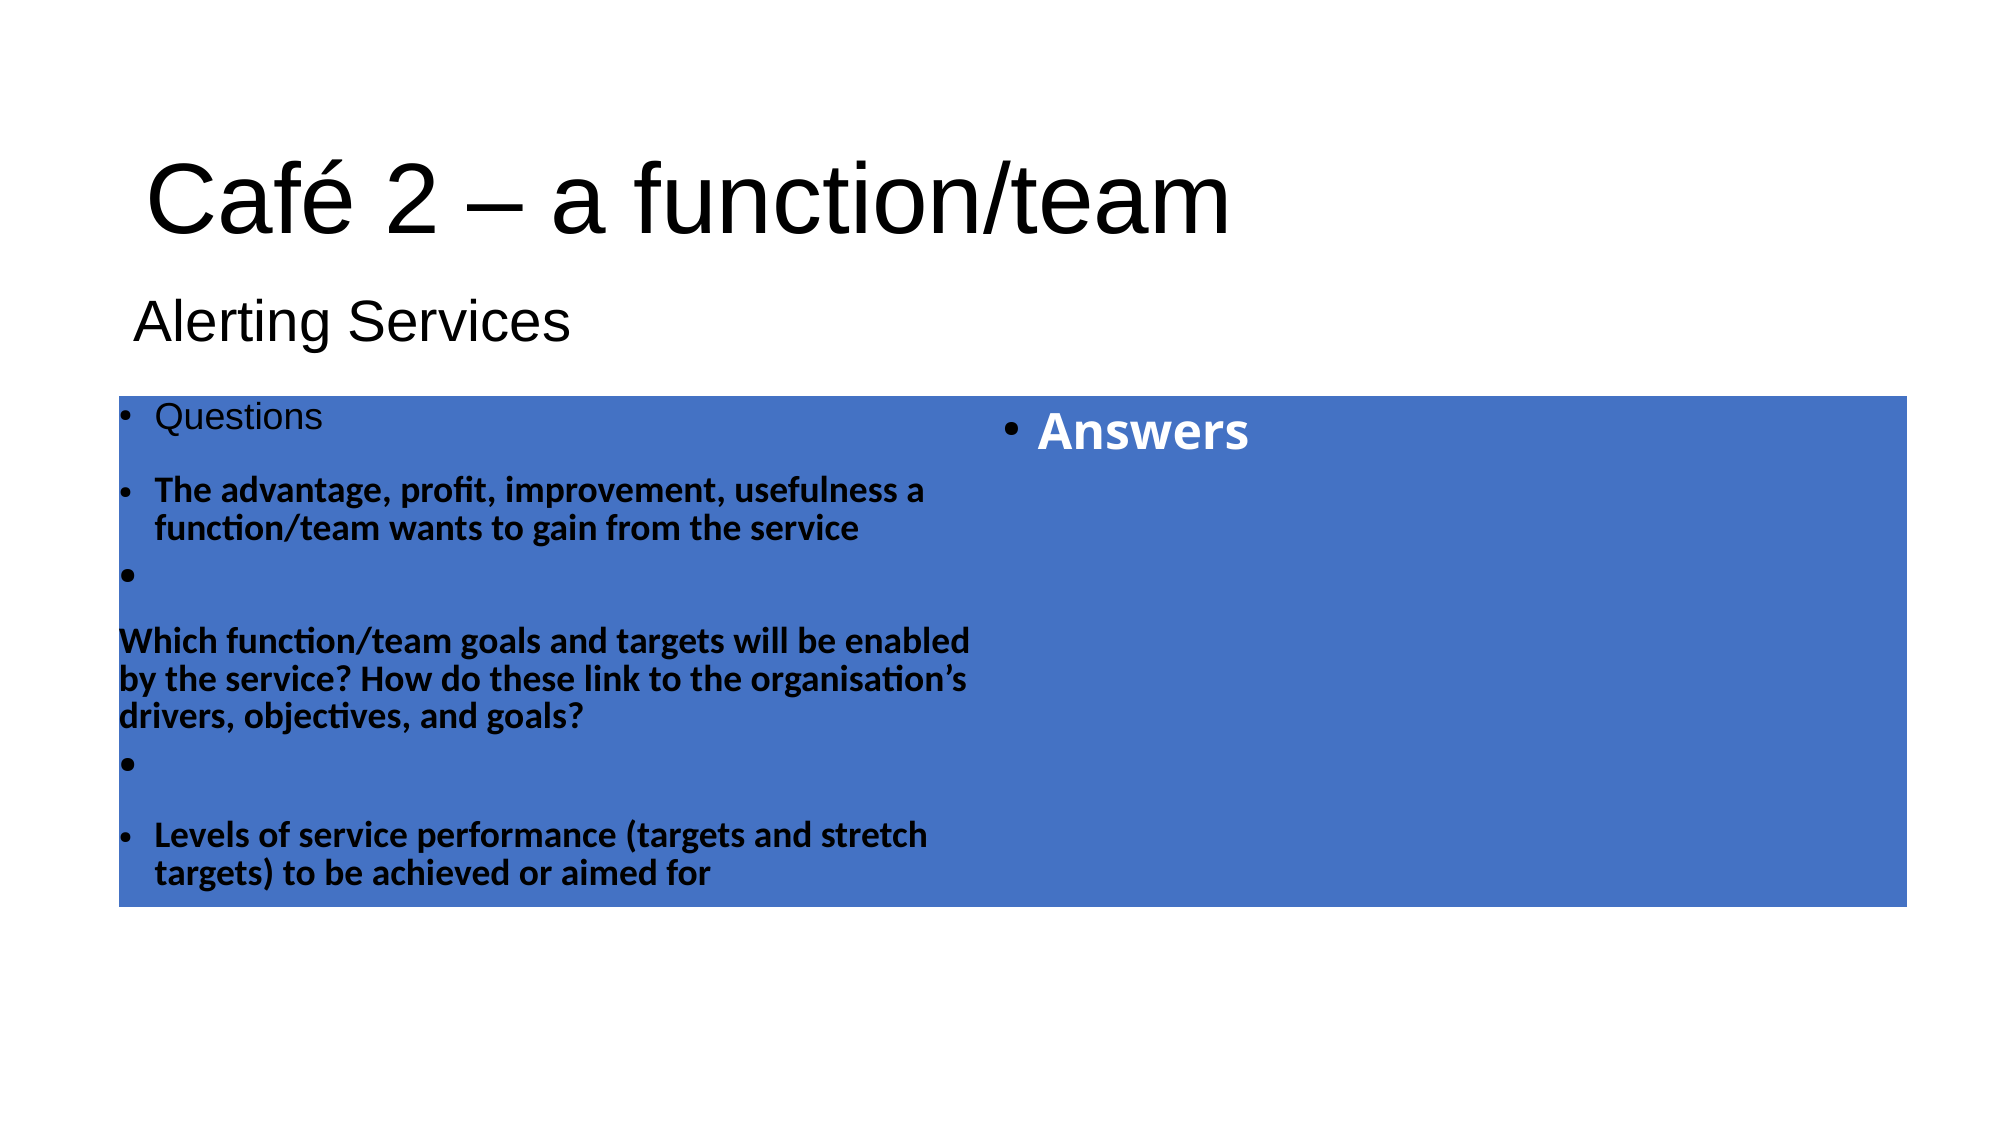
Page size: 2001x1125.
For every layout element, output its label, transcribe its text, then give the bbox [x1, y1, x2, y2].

table_cell The advantage, profit, improvement, usefulness a function/team wants to gain from the service [119, 474, 1002, 625]
subtitle Alerting Services [119, 283, 1780, 375]
table_cell Which function/team goals and targets will be enabled by the service? How do these link to the organisation’s drivers, objectives, and goals? [119, 625, 1002, 819]
table_cell Levels of service performance (targets and stretch targets) to be achieved or aimed for [119, 819, 1002, 907]
table_cell [1002, 474, 1907, 625]
table_cell [1002, 819, 1907, 907]
table_header Answers [1002, 396, 1907, 474]
table_cell [1002, 625, 1907, 819]
table_header Questions [119, 396, 1002, 474]
title Café 2 – a function/team [119, 66, 1750, 263]
